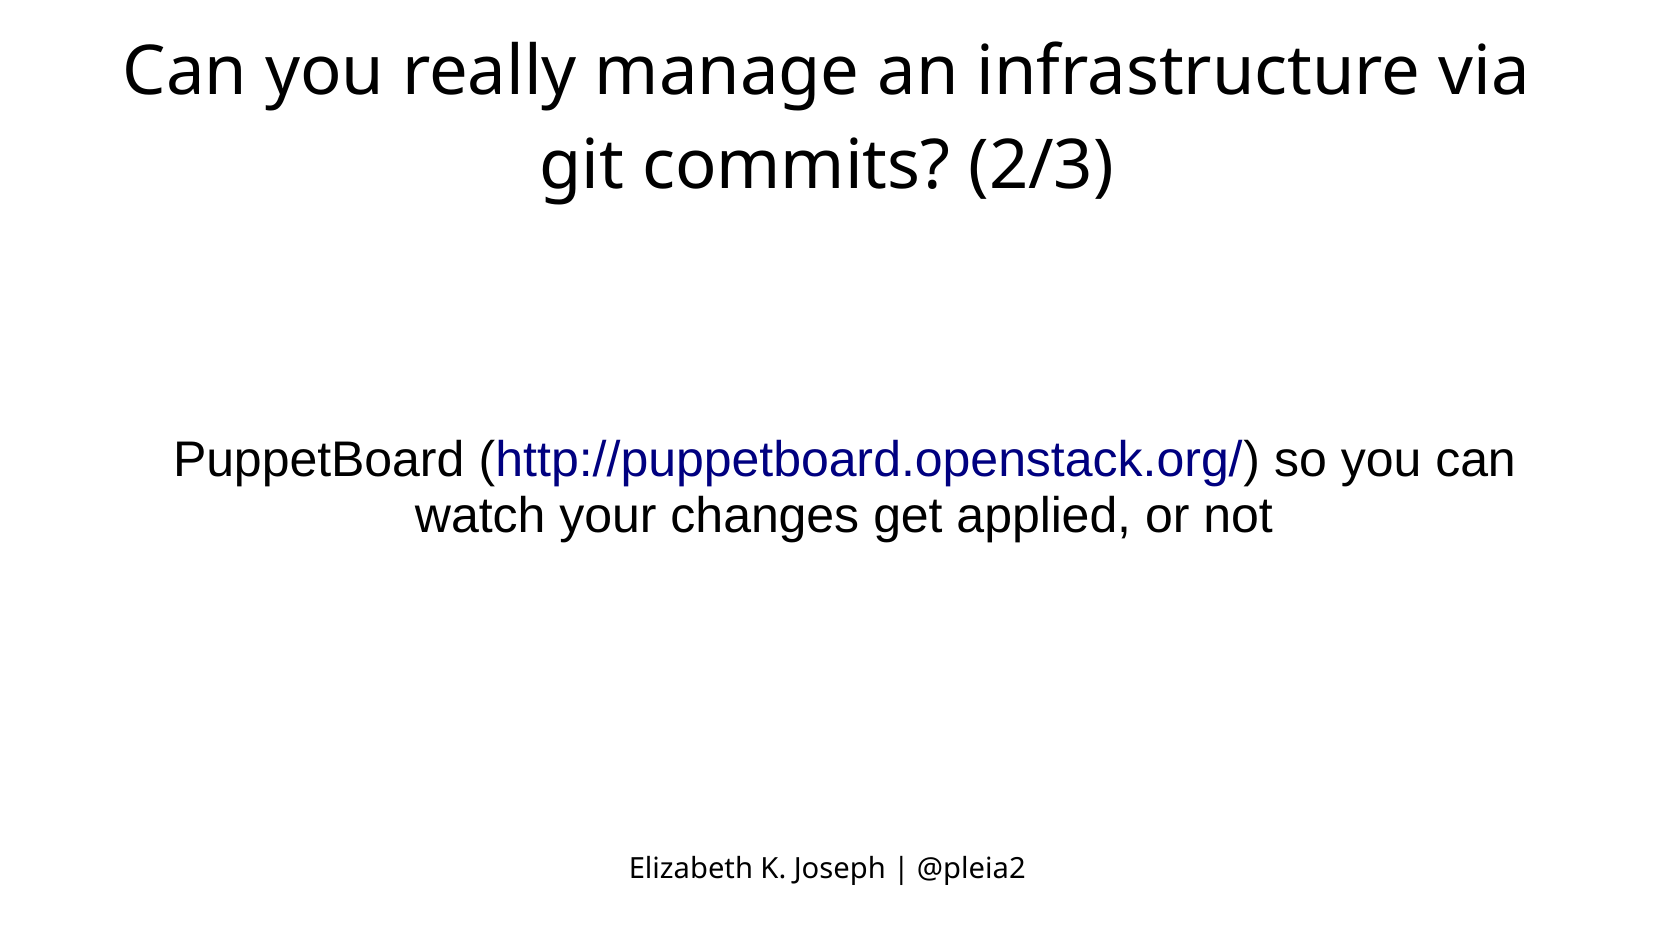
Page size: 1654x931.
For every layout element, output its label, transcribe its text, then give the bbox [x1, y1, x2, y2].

title Can you really manage an infrastructure via git commits? (2/3) [82, 37, 1571, 193]
subtitle PuppetBoard (http://puppetboard.openstack.org/) so you can watch your changes get applied, or not [82, 217, 1571, 758]
